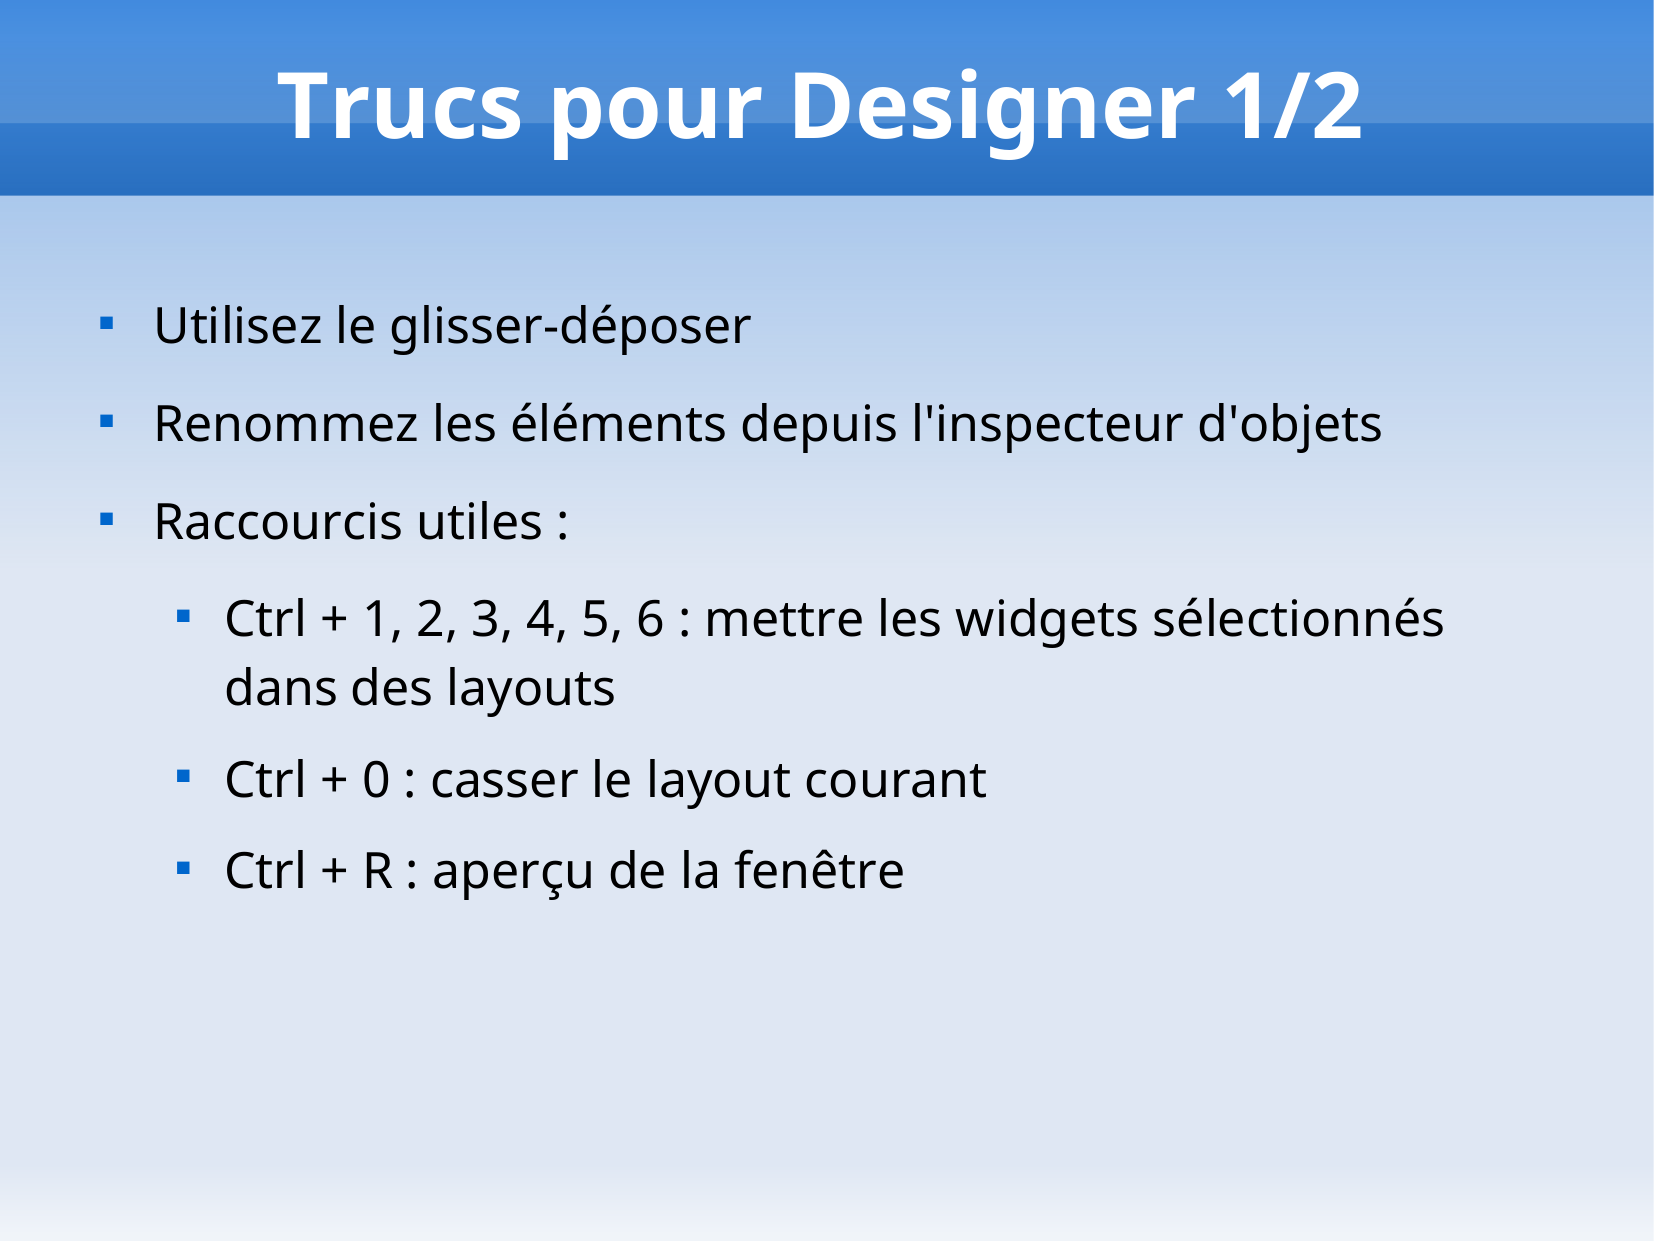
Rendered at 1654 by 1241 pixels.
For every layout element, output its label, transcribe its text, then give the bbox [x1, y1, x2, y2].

picture [0, 0, 1654, 1241]
title Trucs pour Designer 1/2 [76, 0, 1565, 208]
list Utilisez le glisser-déposer Renommez les éléments depuis l'inspecteur d'objets Raccourcis utiles : Ctrl + 1, 2, 3, 4, 5, 6 : mettre les widgets sélectionnés dans des layouts Ctrl + 0 : casser le layout courant Ctrl + R : aperçu de la fenêtre [82, 290, 1571, 1109]
